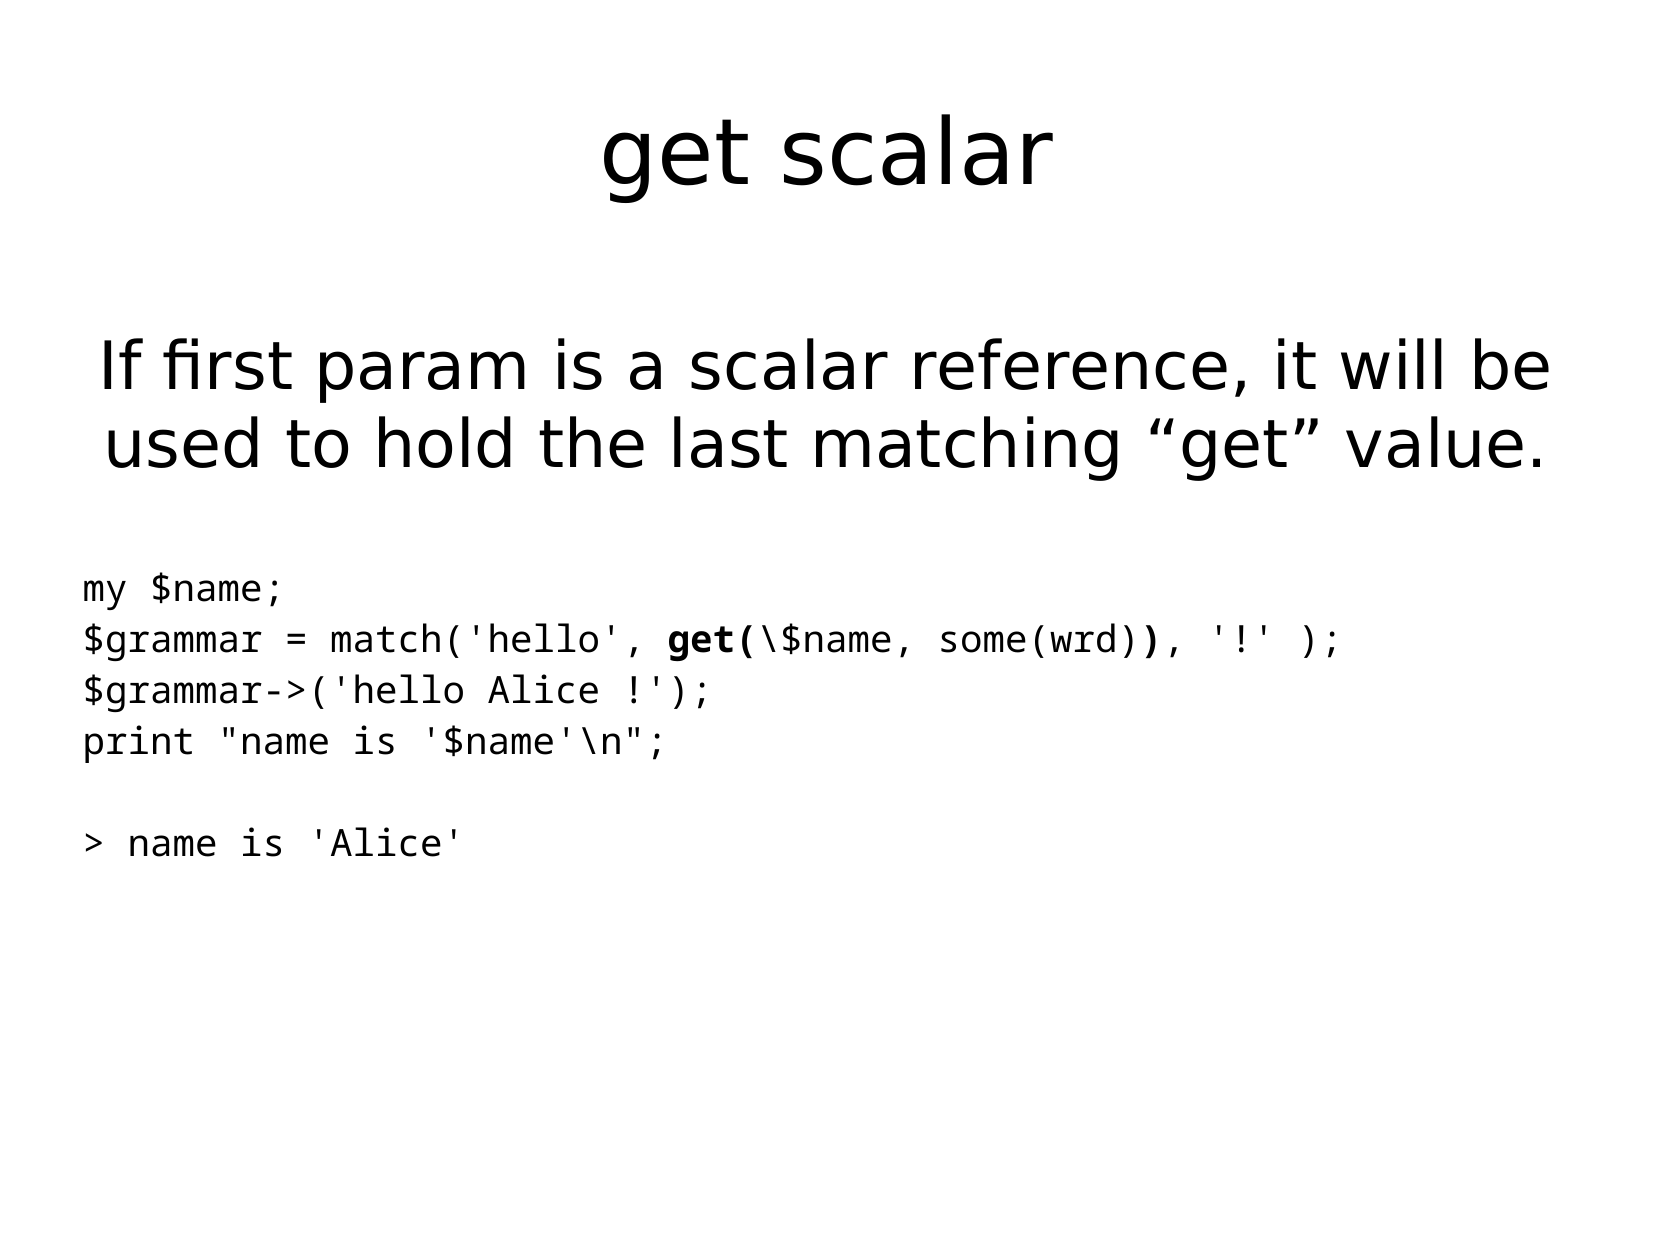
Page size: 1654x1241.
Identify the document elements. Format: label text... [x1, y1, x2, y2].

title get scalar [82, 49, 1571, 257]
subtitle If first param is a scalar reference, it will be used to hold the last matching “get” value. my $name; $grammar = match('hello', get(\$name, some(wrd)), '!' ); $grammar->('hello Alice !'); print "name is '$name'\n"; > name is 'Alice' [82, 290, 1571, 1109]
